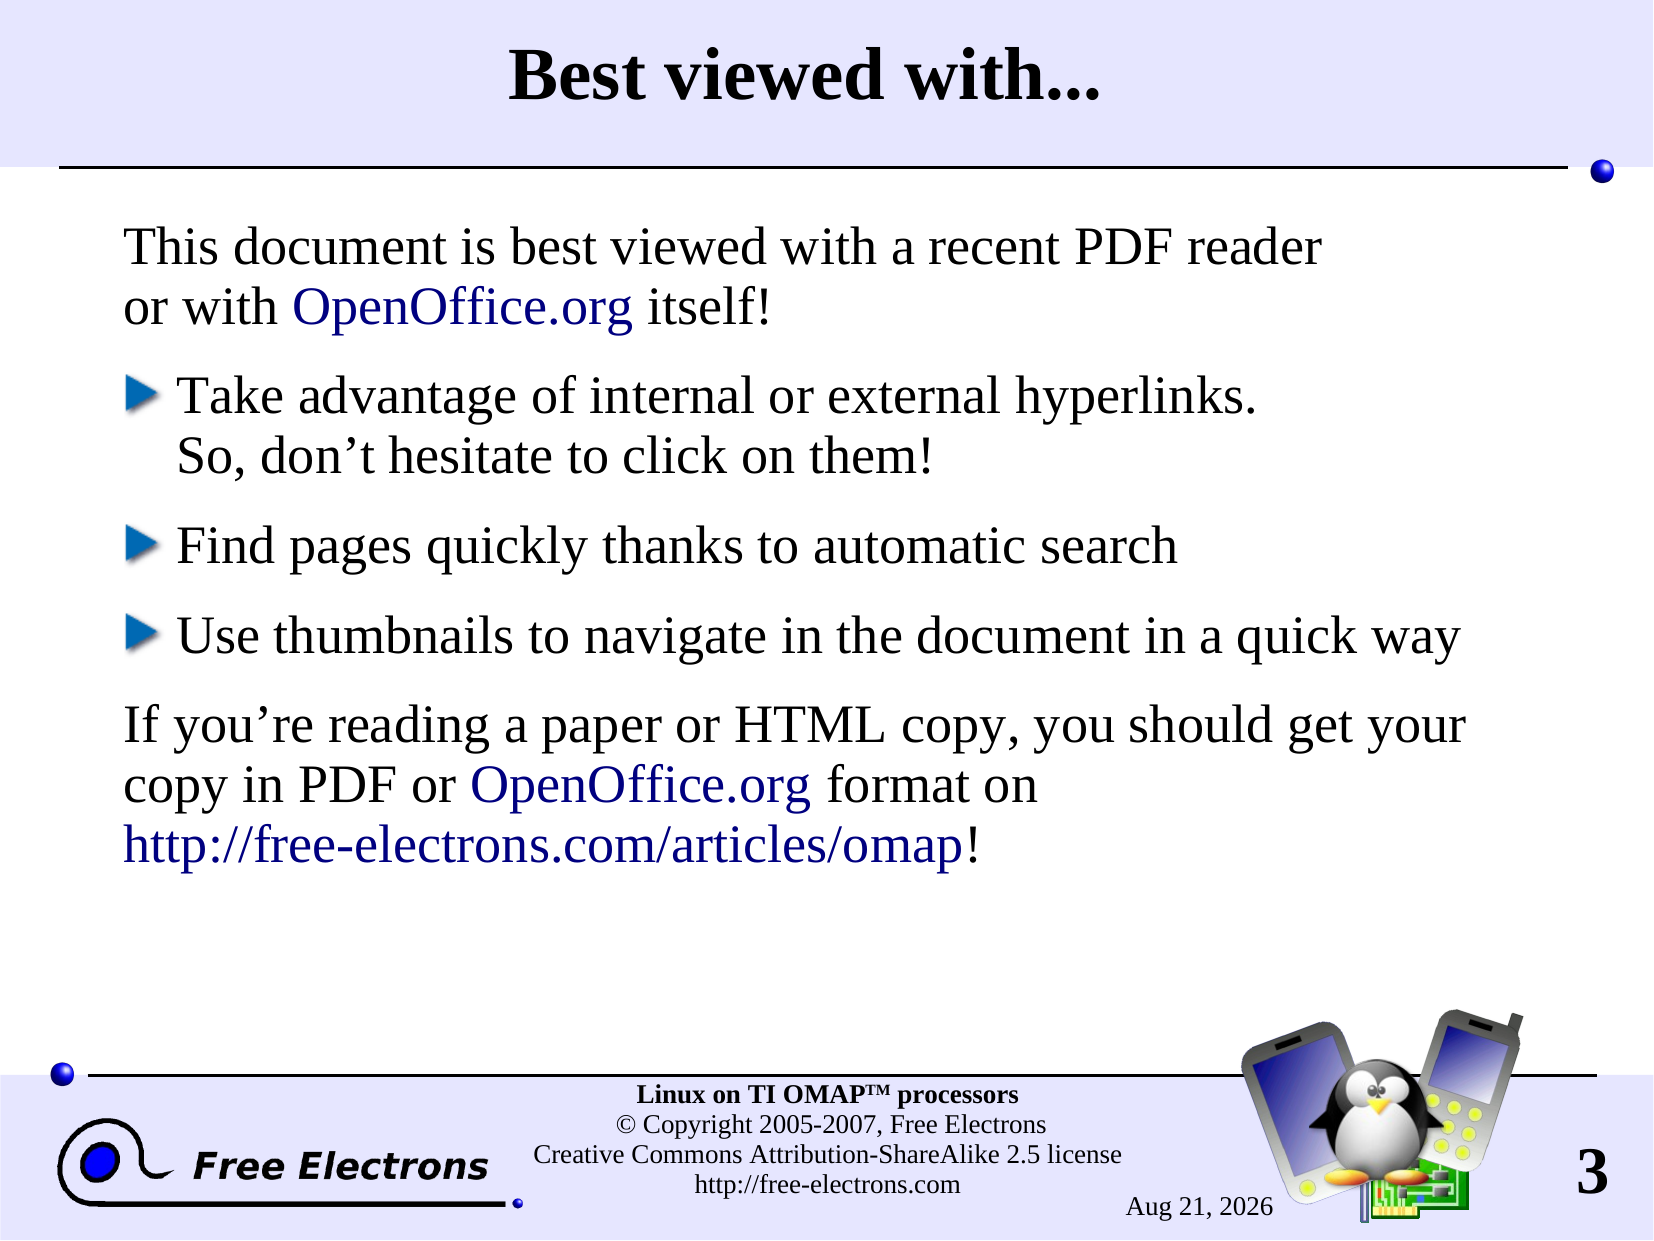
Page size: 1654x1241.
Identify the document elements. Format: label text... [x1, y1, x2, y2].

list This document is best viewed with a recent PDF reader or with OpenOffice.org itself! Take advantage of internal or external hyperlinks. So, don’t hesitate to click on them! Find pages quickly thanks to automatic search Use thumbnails to navigate in the document in a quick way If you’re reading a paper or HTML copy, you should get your copy in PDF or OpenOffice.org format on http://free-electrons.com/articles/omap! [105, 216, 1518, 1066]
picture [1231, 1007, 1538, 1241]
picture [50, 1107, 527, 1216]
title Best viewed with... [60, 12, 1551, 138]
